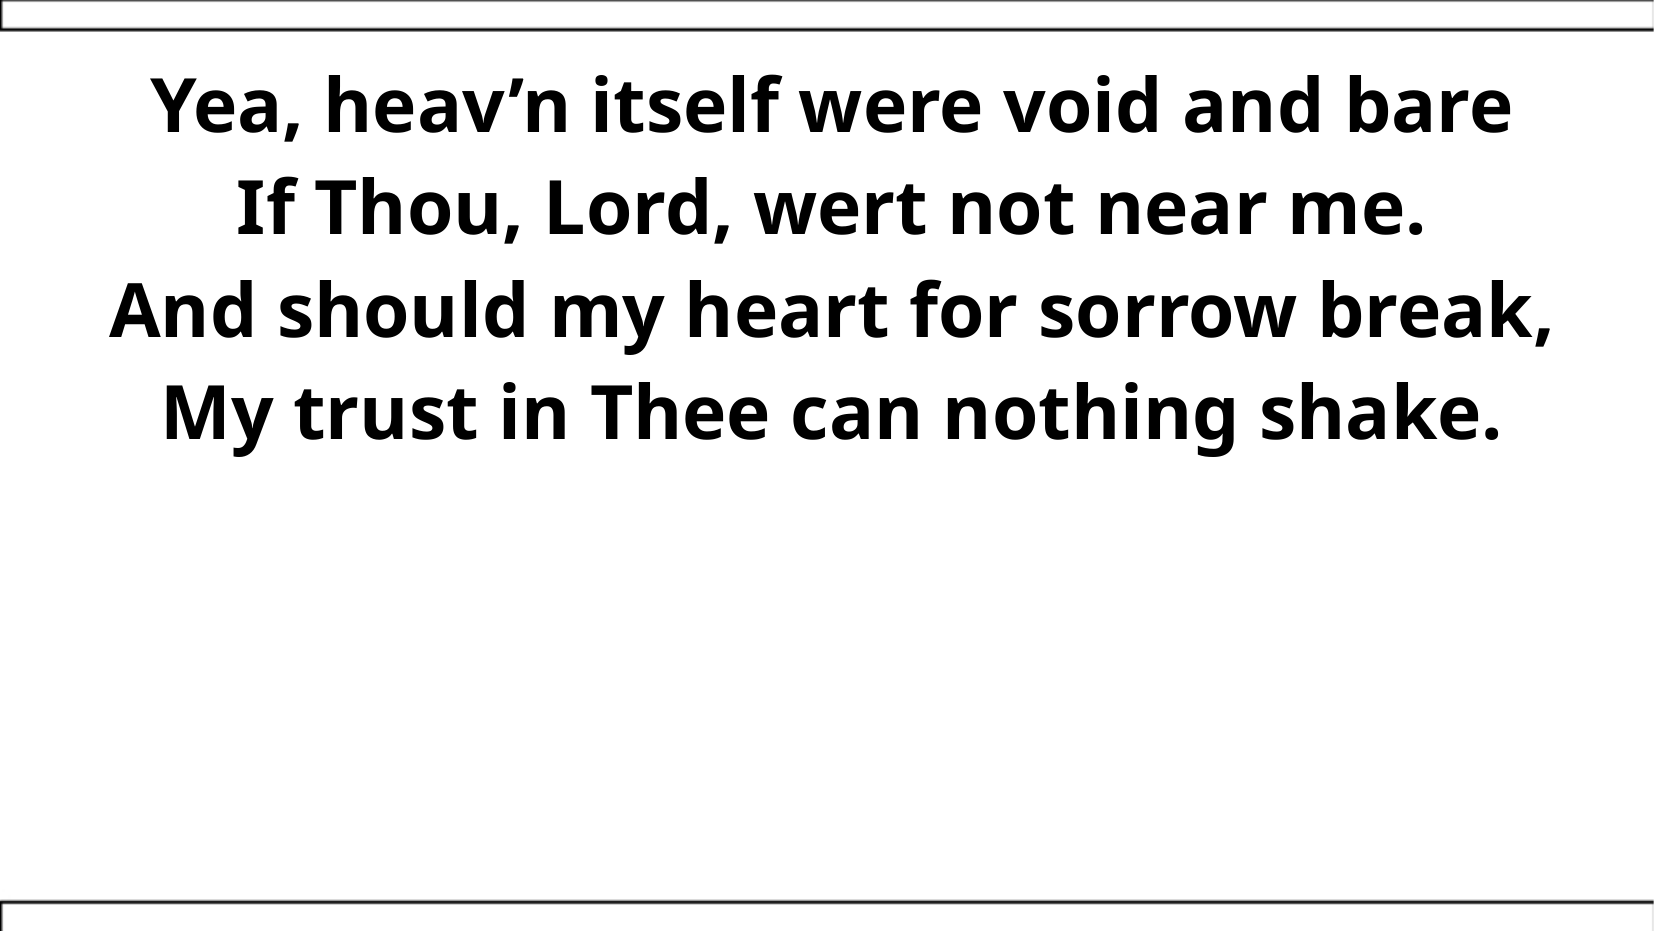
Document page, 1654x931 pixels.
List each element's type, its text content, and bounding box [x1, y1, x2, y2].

text_box Yea, heav’n itself were void and bare If Thou, Lord, wert not near me. And should my heart for sorrow break, My trust in Thee can nothing shake. [75, 45, 1591, 460]
picture [0, 0, 1654, 931]
